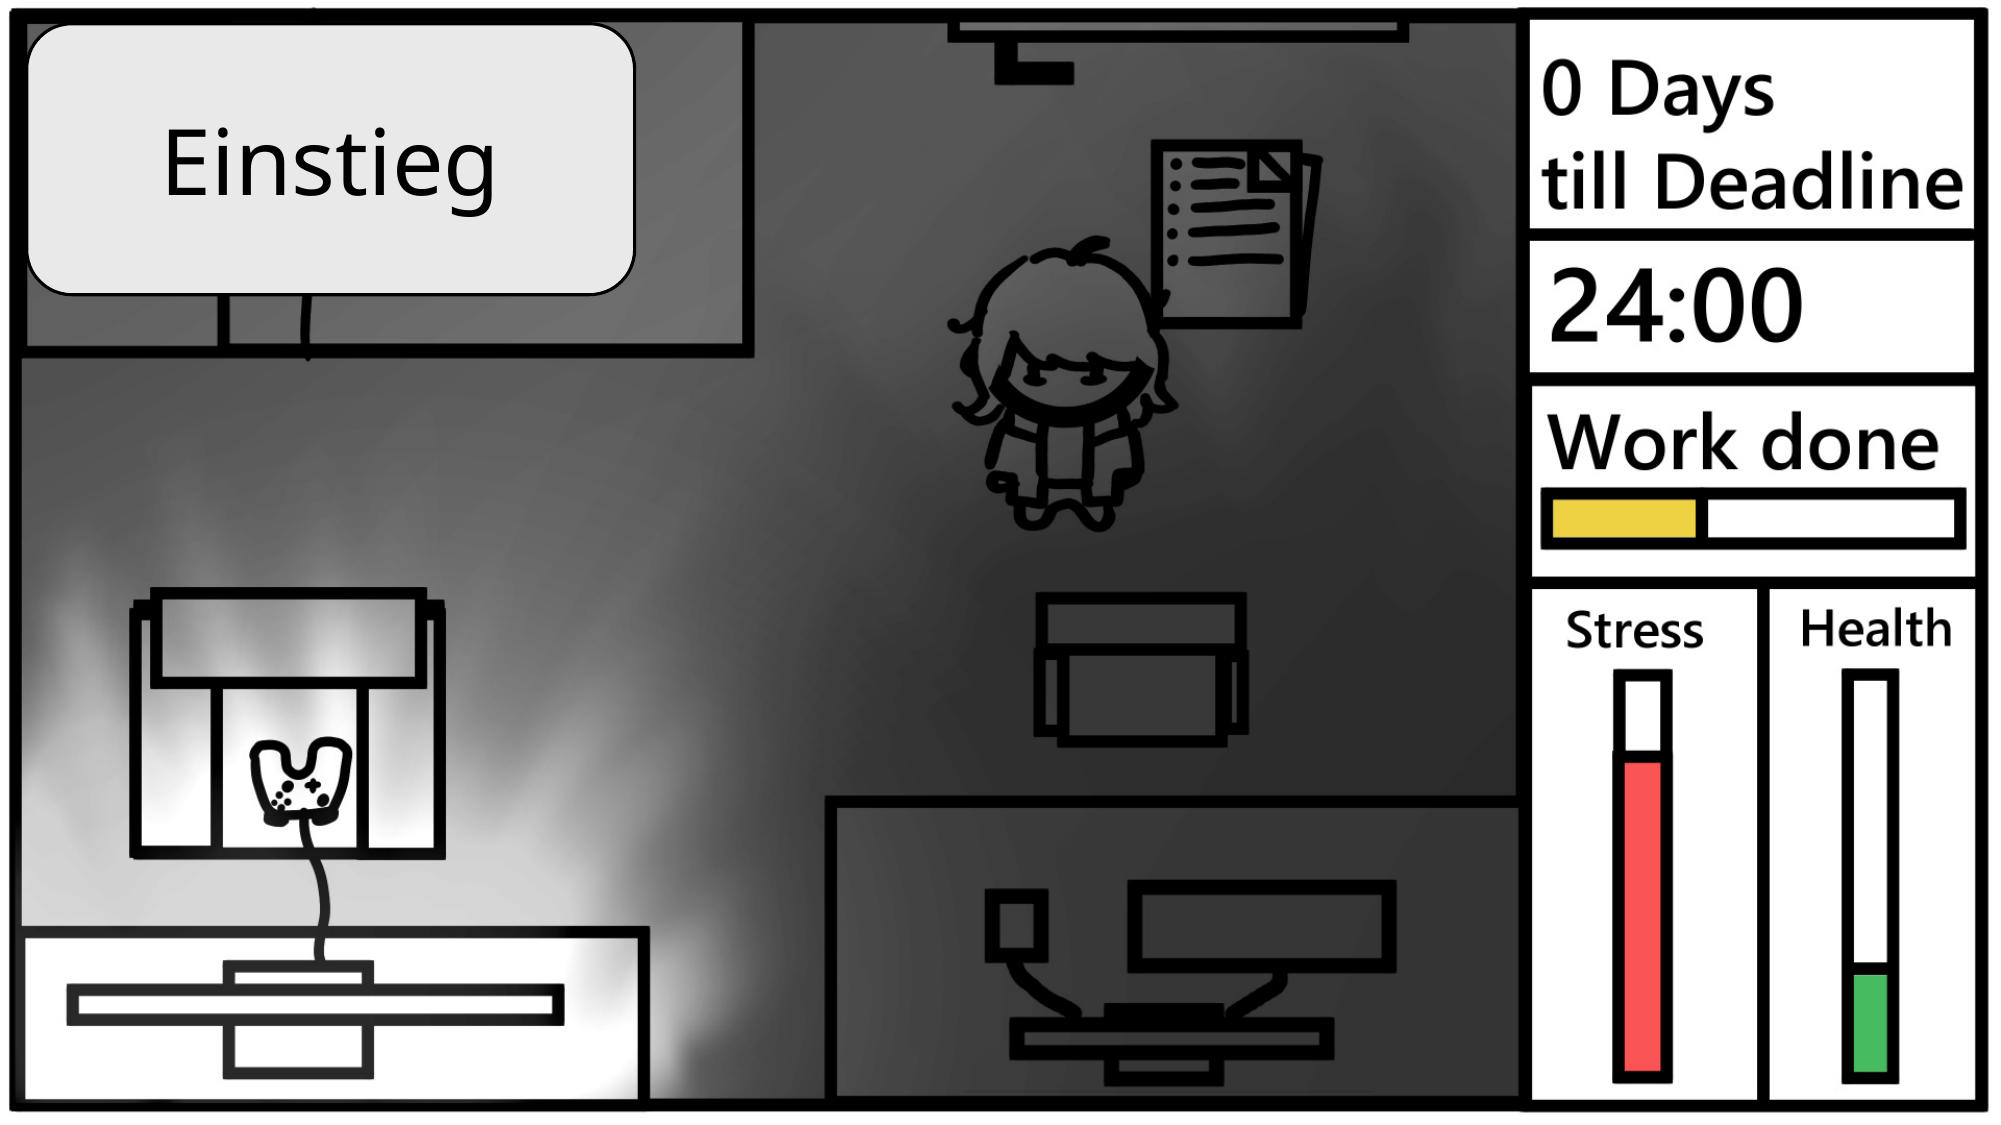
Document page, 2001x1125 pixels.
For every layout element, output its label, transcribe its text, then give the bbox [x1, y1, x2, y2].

picture [0, 0, 2000, 1125]
text_box Einstieg [26, 23, 635, 295]
title Einstieg [626, 59, 1863, 278]
